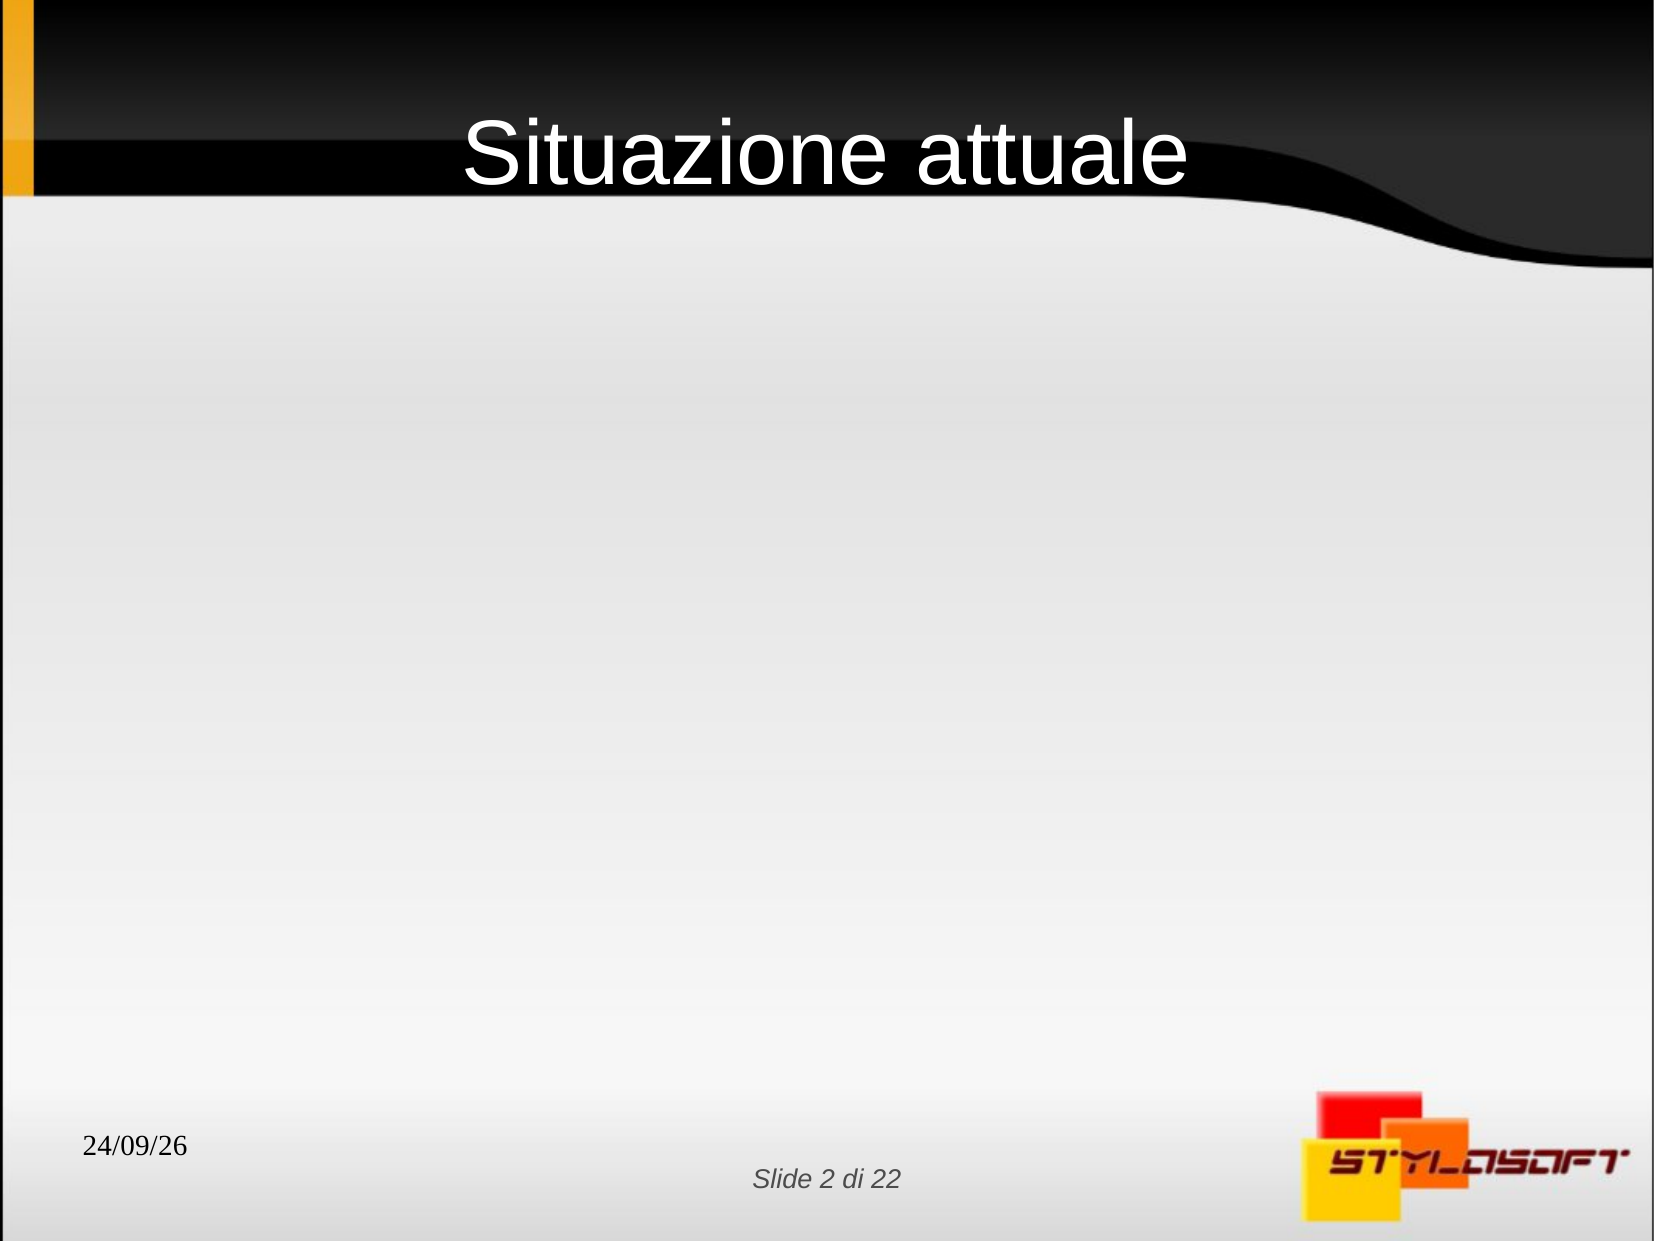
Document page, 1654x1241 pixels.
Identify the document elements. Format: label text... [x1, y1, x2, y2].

text_box Slide <numero> di 22 [0, 1156, 1654, 1241]
title Situazione attuale [82, 49, 1571, 257]
picture [0, 0, 1654, 1156]
